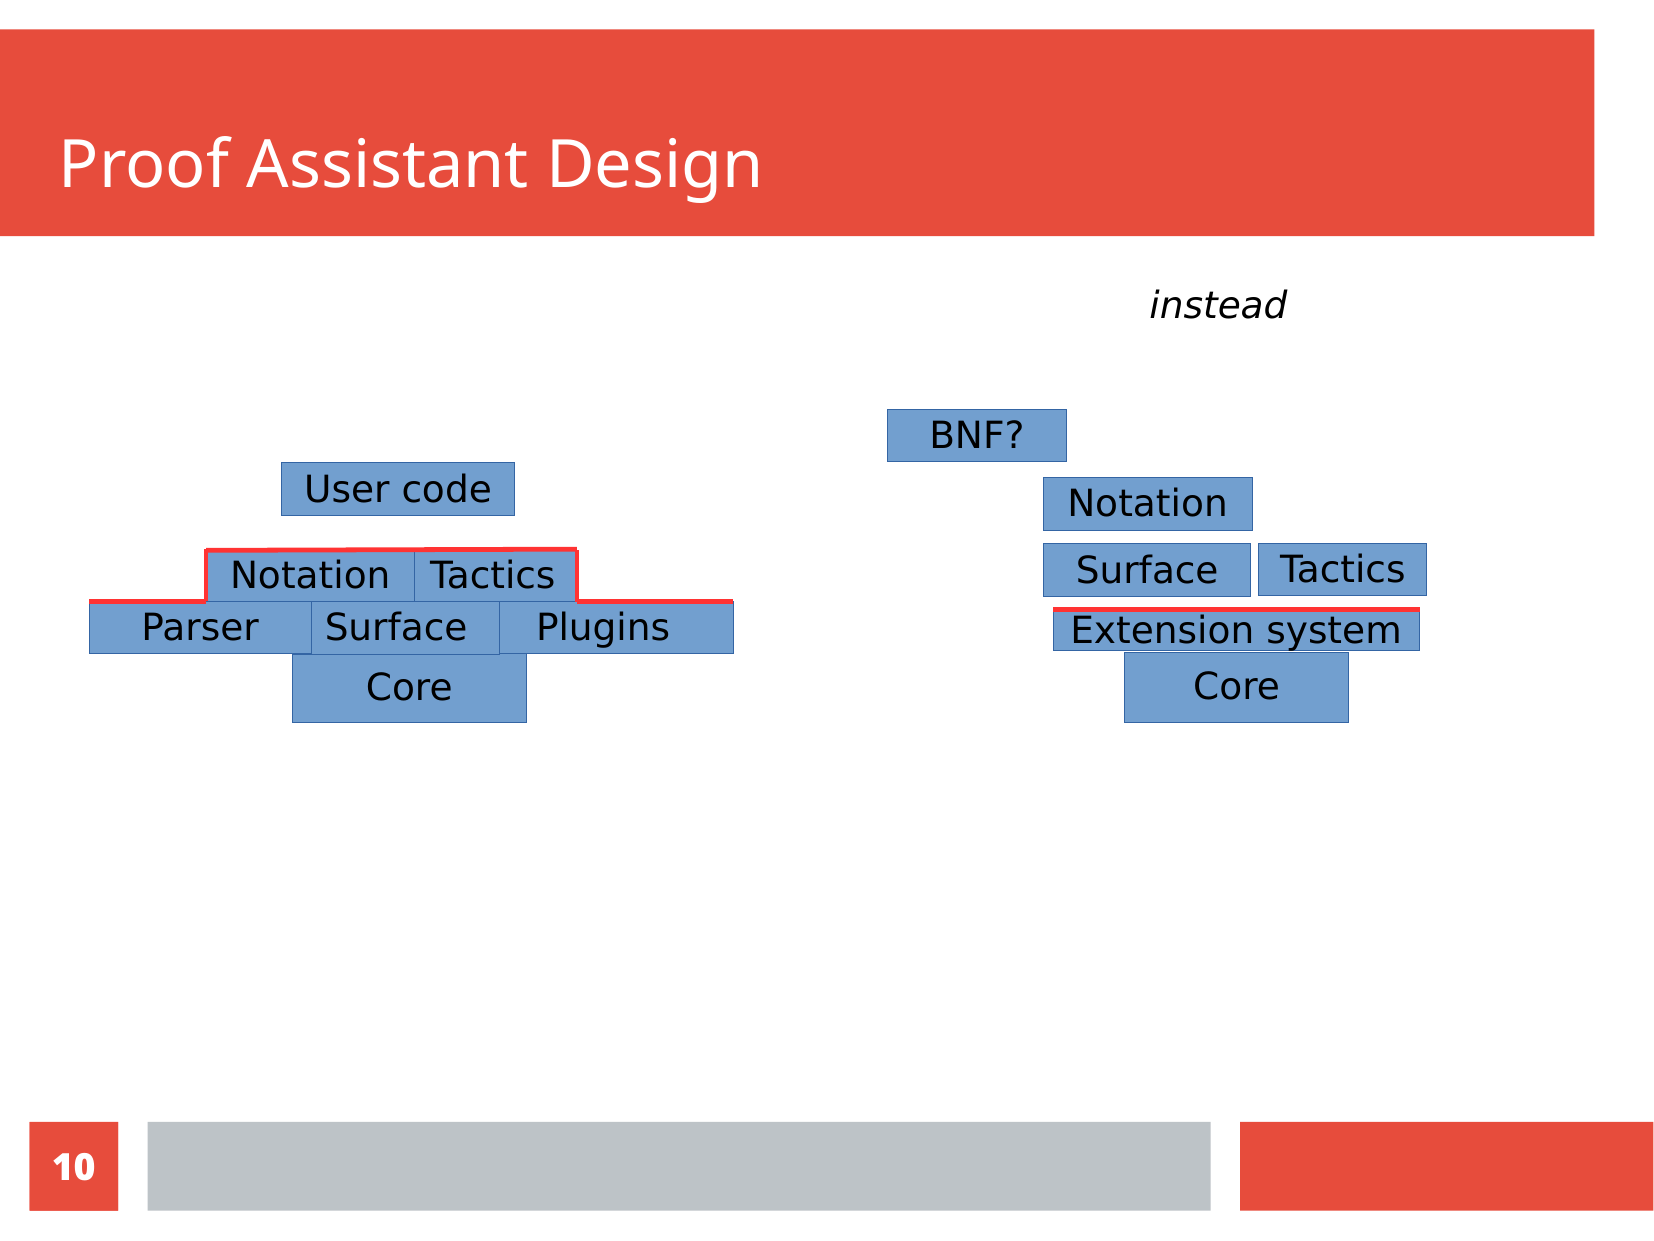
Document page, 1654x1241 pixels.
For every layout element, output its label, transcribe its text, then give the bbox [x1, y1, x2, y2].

text_box Extension system [1053, 612, 1420, 651]
text_box Tactics [415, 552, 575, 602]
title Proof Assistant Design [59, 59, 1595, 207]
text_box Plugins [500, 601, 734, 654]
text_box Parser [89, 602, 312, 654]
text_box Notation [206, 553, 415, 602]
text_box Tactics [1258, 543, 1427, 596]
text_box Surface [1043, 543, 1251, 597]
text_box User code [281, 462, 515, 516]
text_box BNF? [887, 409, 1067, 462]
text_box Notation [1043, 477, 1253, 531]
text_box Surface [292, 602, 500, 655]
text_box instead [1134, 276, 1303, 335]
text_box Core [1124, 652, 1349, 723]
text_box Core [292, 654, 527, 723]
